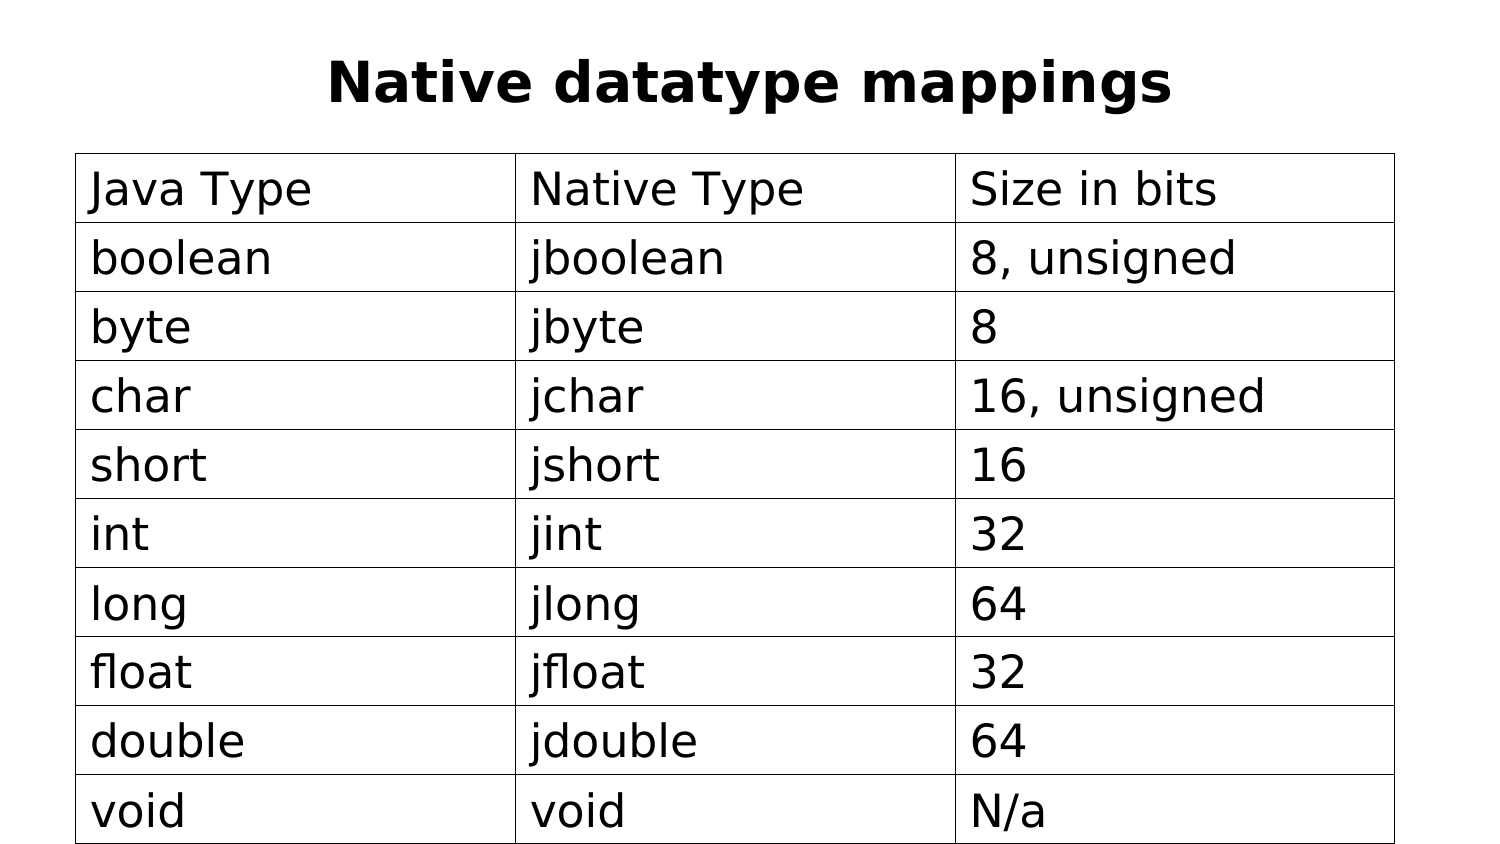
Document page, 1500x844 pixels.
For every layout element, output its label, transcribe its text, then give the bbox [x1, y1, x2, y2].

table_cell jdouble [516, 706, 955, 774]
table_cell 16 [956, 430, 1394, 498]
table_cell 8, unsigned [956, 223, 1394, 291]
table_cell 32 [956, 499, 1394, 567]
table_header Native Type [516, 154, 955, 222]
table_cell 16, unsigned [956, 361, 1394, 429]
table_cell jfloat [516, 637, 955, 705]
table_cell float [76, 637, 515, 705]
table_cell N/a [956, 775, 1394, 843]
title Native datatype mappings [75, 33, 1425, 133]
table_cell jbyte [516, 292, 955, 360]
table_cell 64 [956, 706, 1394, 774]
table_cell jint [516, 499, 955, 567]
table_cell void [516, 775, 955, 843]
table_cell jboolean [516, 223, 955, 291]
table_cell jlong [516, 568, 955, 636]
table_cell jchar [516, 361, 955, 429]
table_cell char [76, 361, 515, 429]
table_cell byte [76, 292, 515, 360]
table_cell short [76, 430, 515, 498]
table_header Java Type [76, 154, 515, 222]
table_cell int [76, 499, 515, 567]
table_cell double [76, 706, 515, 774]
table_cell boolean [76, 223, 515, 291]
table_cell 8 [956, 292, 1394, 360]
table_header Size in bits [956, 154, 1394, 222]
table_cell long [76, 568, 515, 636]
table_cell 32 [956, 637, 1394, 705]
table_cell jshort [516, 430, 955, 498]
table_cell void [76, 775, 515, 843]
table_cell 64 [956, 568, 1394, 636]
